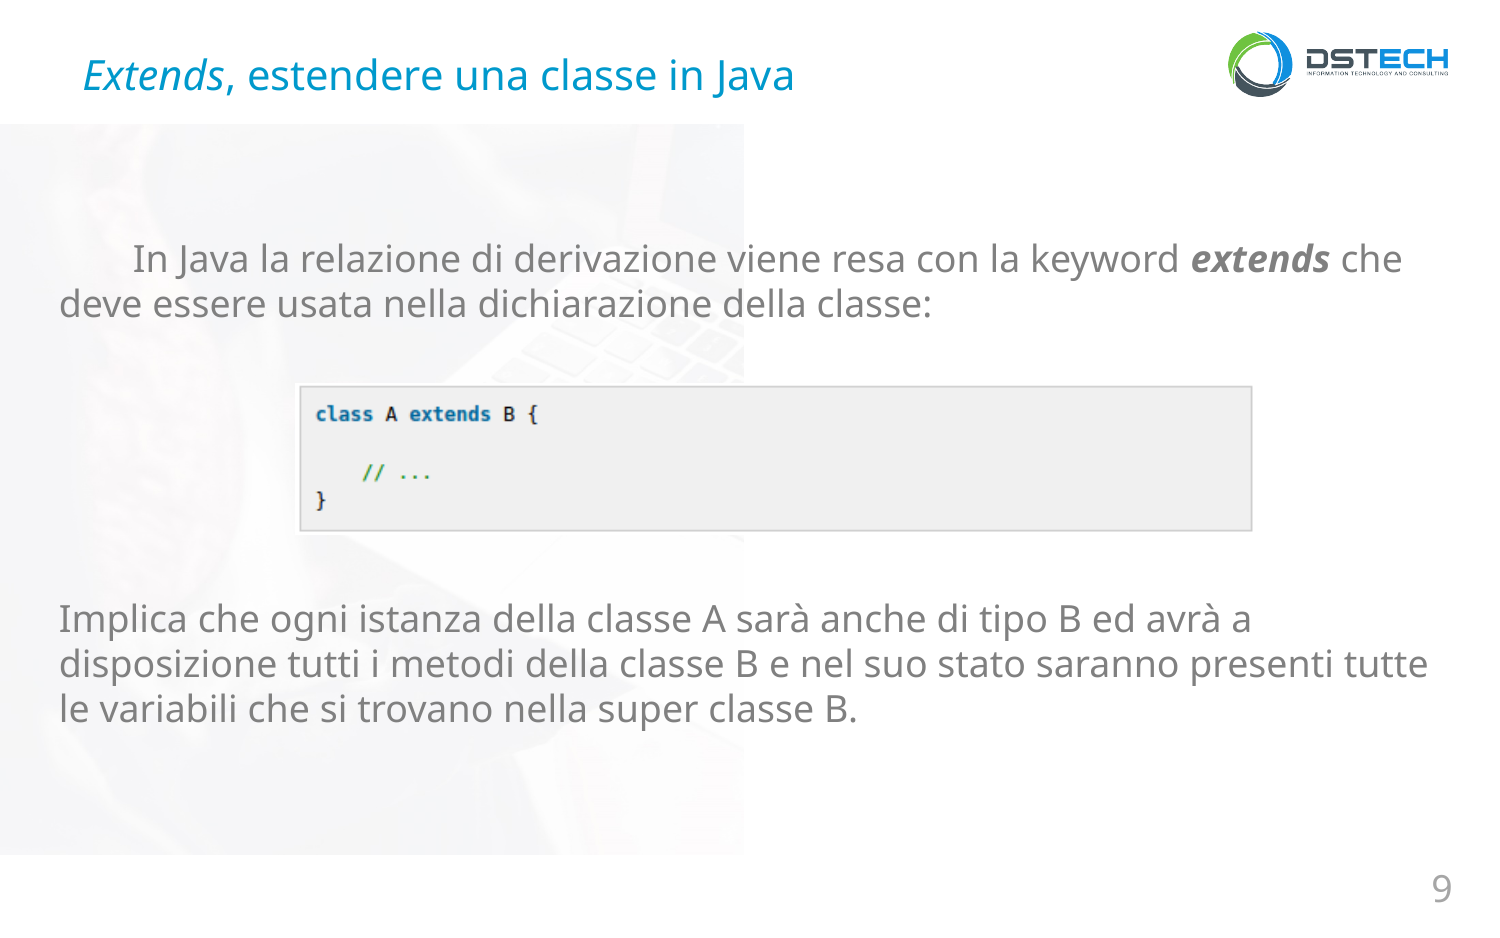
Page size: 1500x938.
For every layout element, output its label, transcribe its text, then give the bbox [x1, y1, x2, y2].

picture [1228, 31, 1448, 97]
text_box 9 [1413, 864, 1460, 910]
text_box Extends, estendere una classe in Java [67, 41, 1034, 107]
picture [0, 124, 744, 855]
text_box [744, 117, 1500, 862]
text_box In Java la relazione di derivazione viene resa con la keyword extends che deve essere usata nella dichiarazione della classe: Implica che ogni istanza della classe A sarà anche di tipo B ed avrà a disposizione tutti i metodi della classe B e nel suo stato saranno presenti tutte le variabili che si trovano nella super classe B. [59, 145, 1453, 871]
picture [295, 383, 1256, 535]
